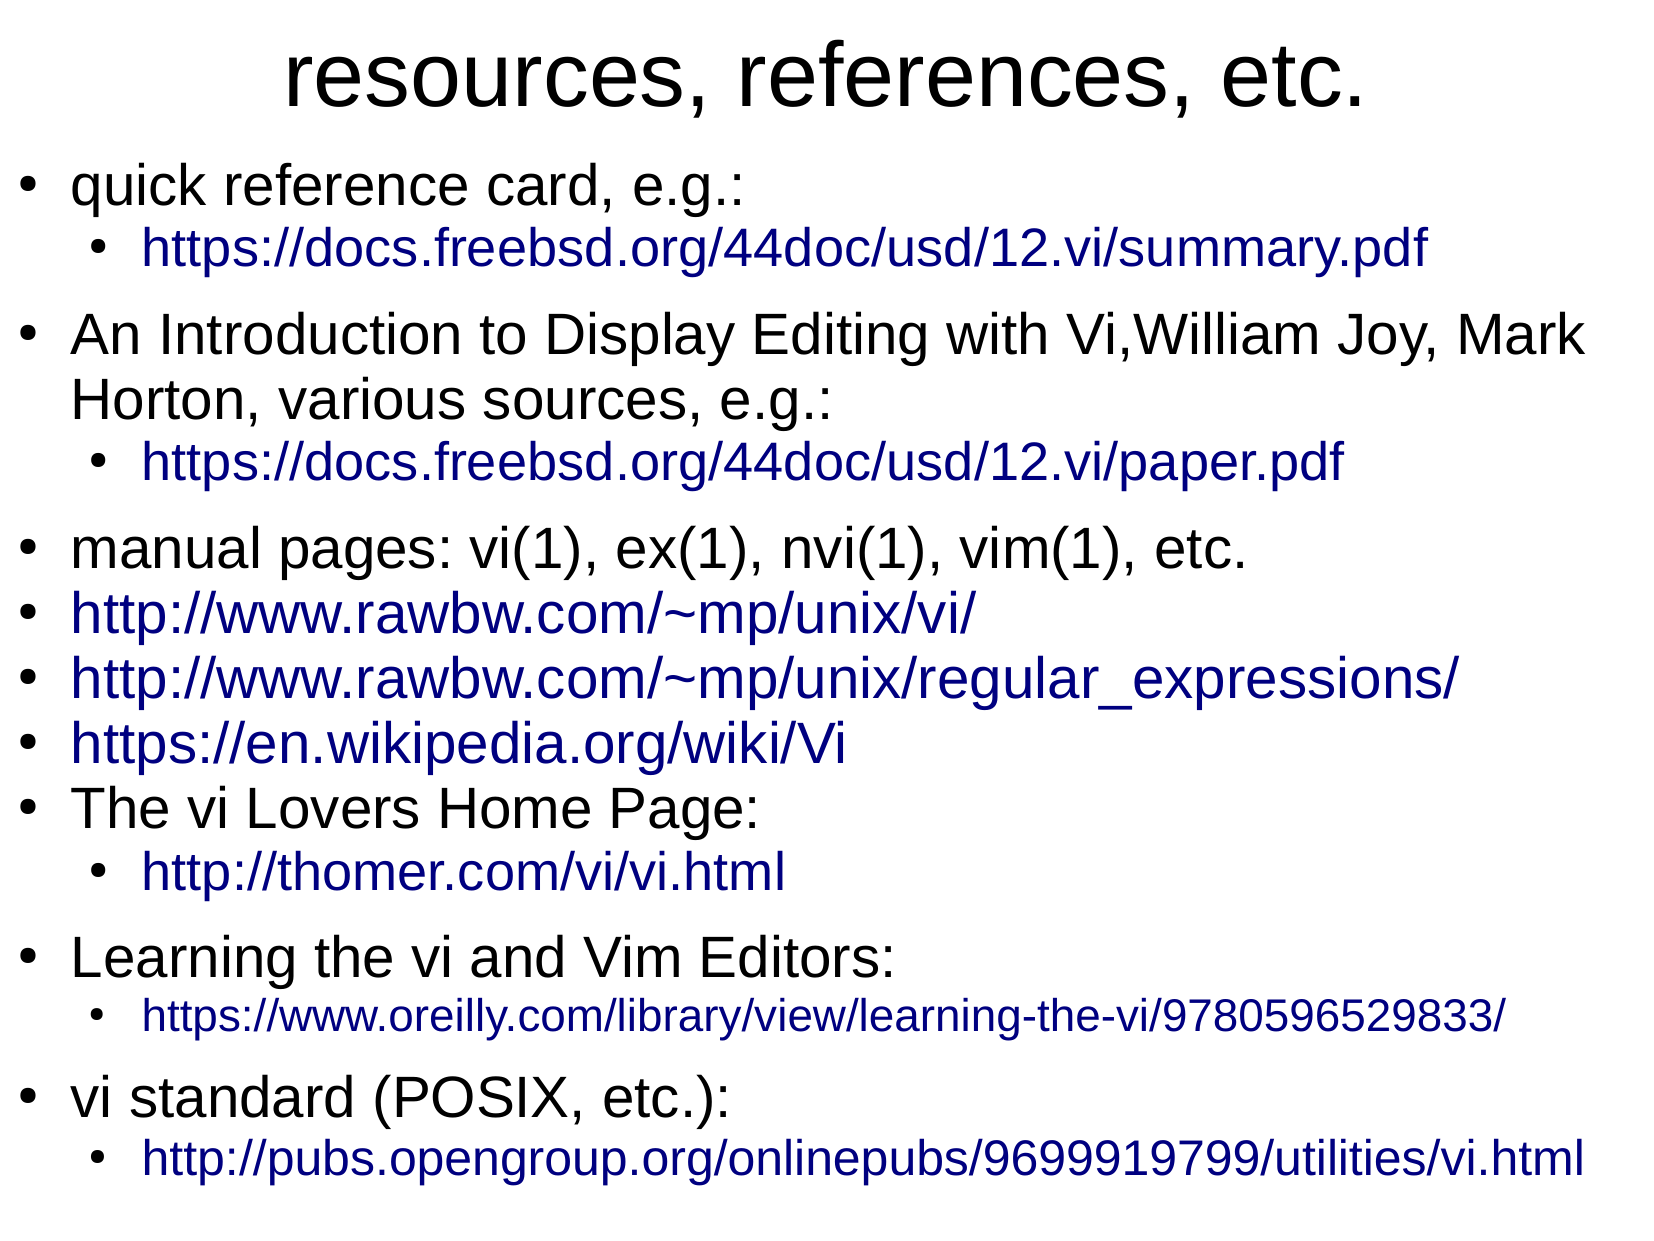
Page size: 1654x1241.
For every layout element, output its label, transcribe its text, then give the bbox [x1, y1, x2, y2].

title resources, references, etc. [82, 0, 1571, 151]
list quick reference card, e.g.: https://docs.freebsd.org/44doc/usd/12.vi/summary.pdf An Introduction to Display Editing with Vi,William Joy, Mark Horton, various sources, e.g.: https://docs.freebsd.org/44doc/usd/12.vi/paper.pdf manual pages: vi(1), ex(1), nvi(1), vim(1), etc. http://www.rawbw.com/~mp/unix/vi/ http://www.rawbw.com/~mp/unix/regular_expressions/ https://en.wikipedia.org/wiki/Vi The vi Lovers Home Page: http://thomer.com/vi/vi.html Learning the vi and Vim Editors: https://www.oreilly.com/library/view/learning-the-vi/9780596529833/ vi standard (POSIX, etc.): http://pubs.opengroup.org/onlinepubs/9699919799/utilities/vi.html [0, 152, 1654, 1241]
